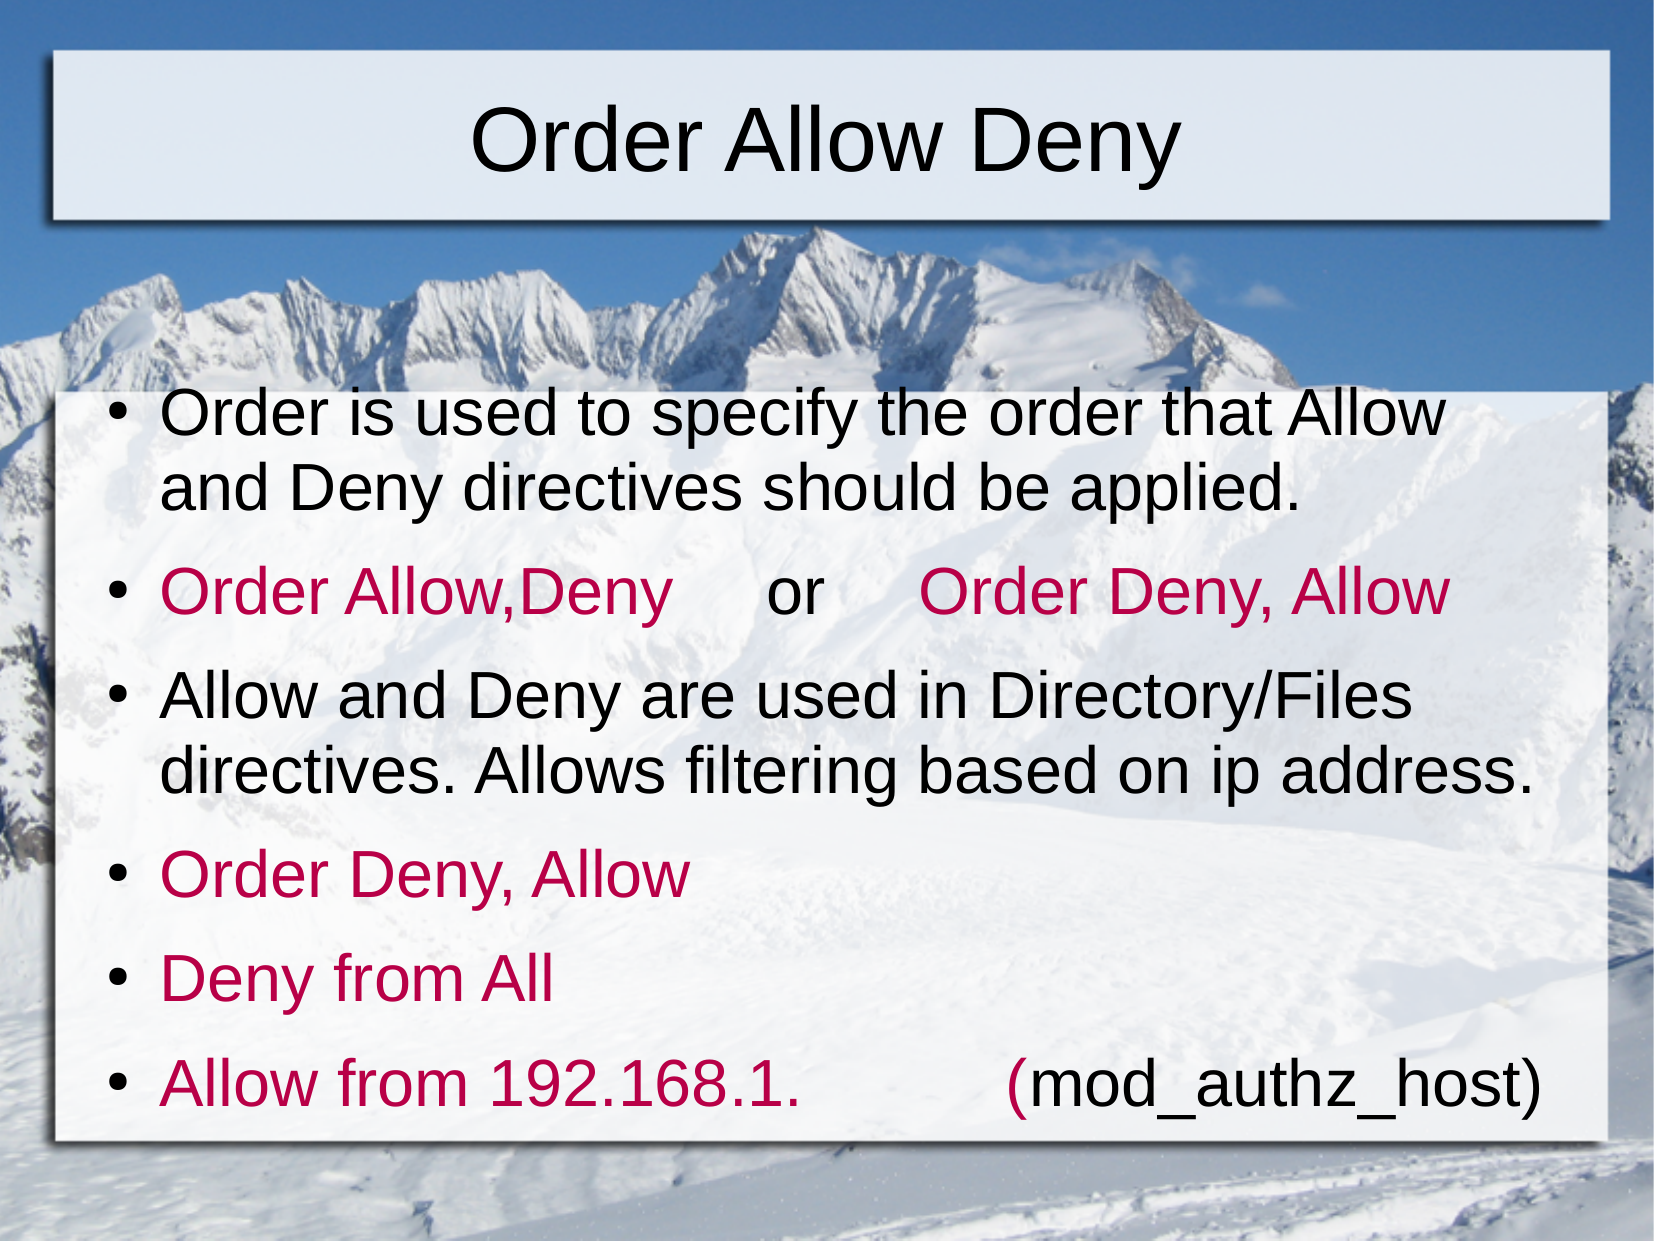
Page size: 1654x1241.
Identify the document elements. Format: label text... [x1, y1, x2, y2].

title Order Allow Deny [59, 61, 1595, 219]
picture [0, 0, 1654, 1241]
list Order is used to specify the order that Allow and Deny directives should be applied. Order Allow,Deny or Order Deny, Allow Allow and Deny are used in Directory/Files directives. Allows filtering based on ip address. Order Deny, Allow Deny from All Allow from 192.168.1. (mod_authz_host) [88, 375, 1571, 1194]
